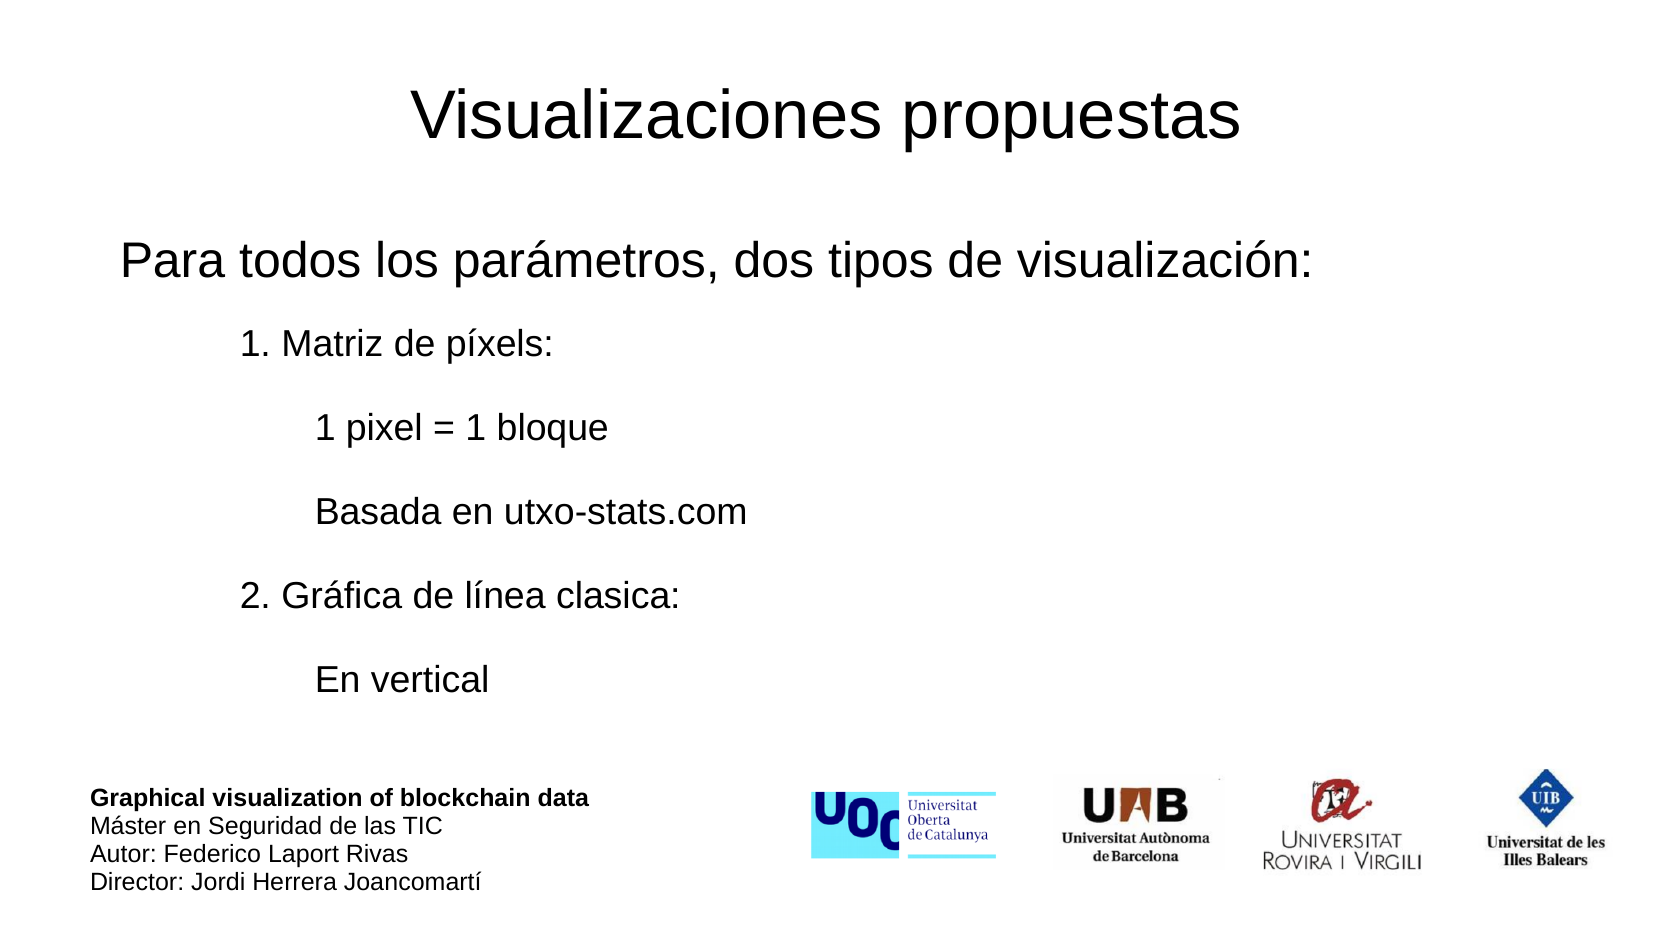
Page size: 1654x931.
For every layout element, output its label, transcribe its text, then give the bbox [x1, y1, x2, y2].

text_box Para todos los parámetros, dos tipos de visualización: [105, 225, 1501, 338]
title Visualizaciones propuestas [82, 37, 1571, 193]
picture [788, 752, 1636, 901]
text_box Graphical visualization of blockchain data Máster en Seguridad de las TIC Autor: Federico Laport Rivas Director: Jordi Herrera Joancomartí [90, 783, 616, 896]
text_box 1. Matriz de píxels: 1 pixel = 1 bloque Basada en utxo-stats.com 2. Gráfica de línea clasica: En vertical [225, 315, 1531, 750]
